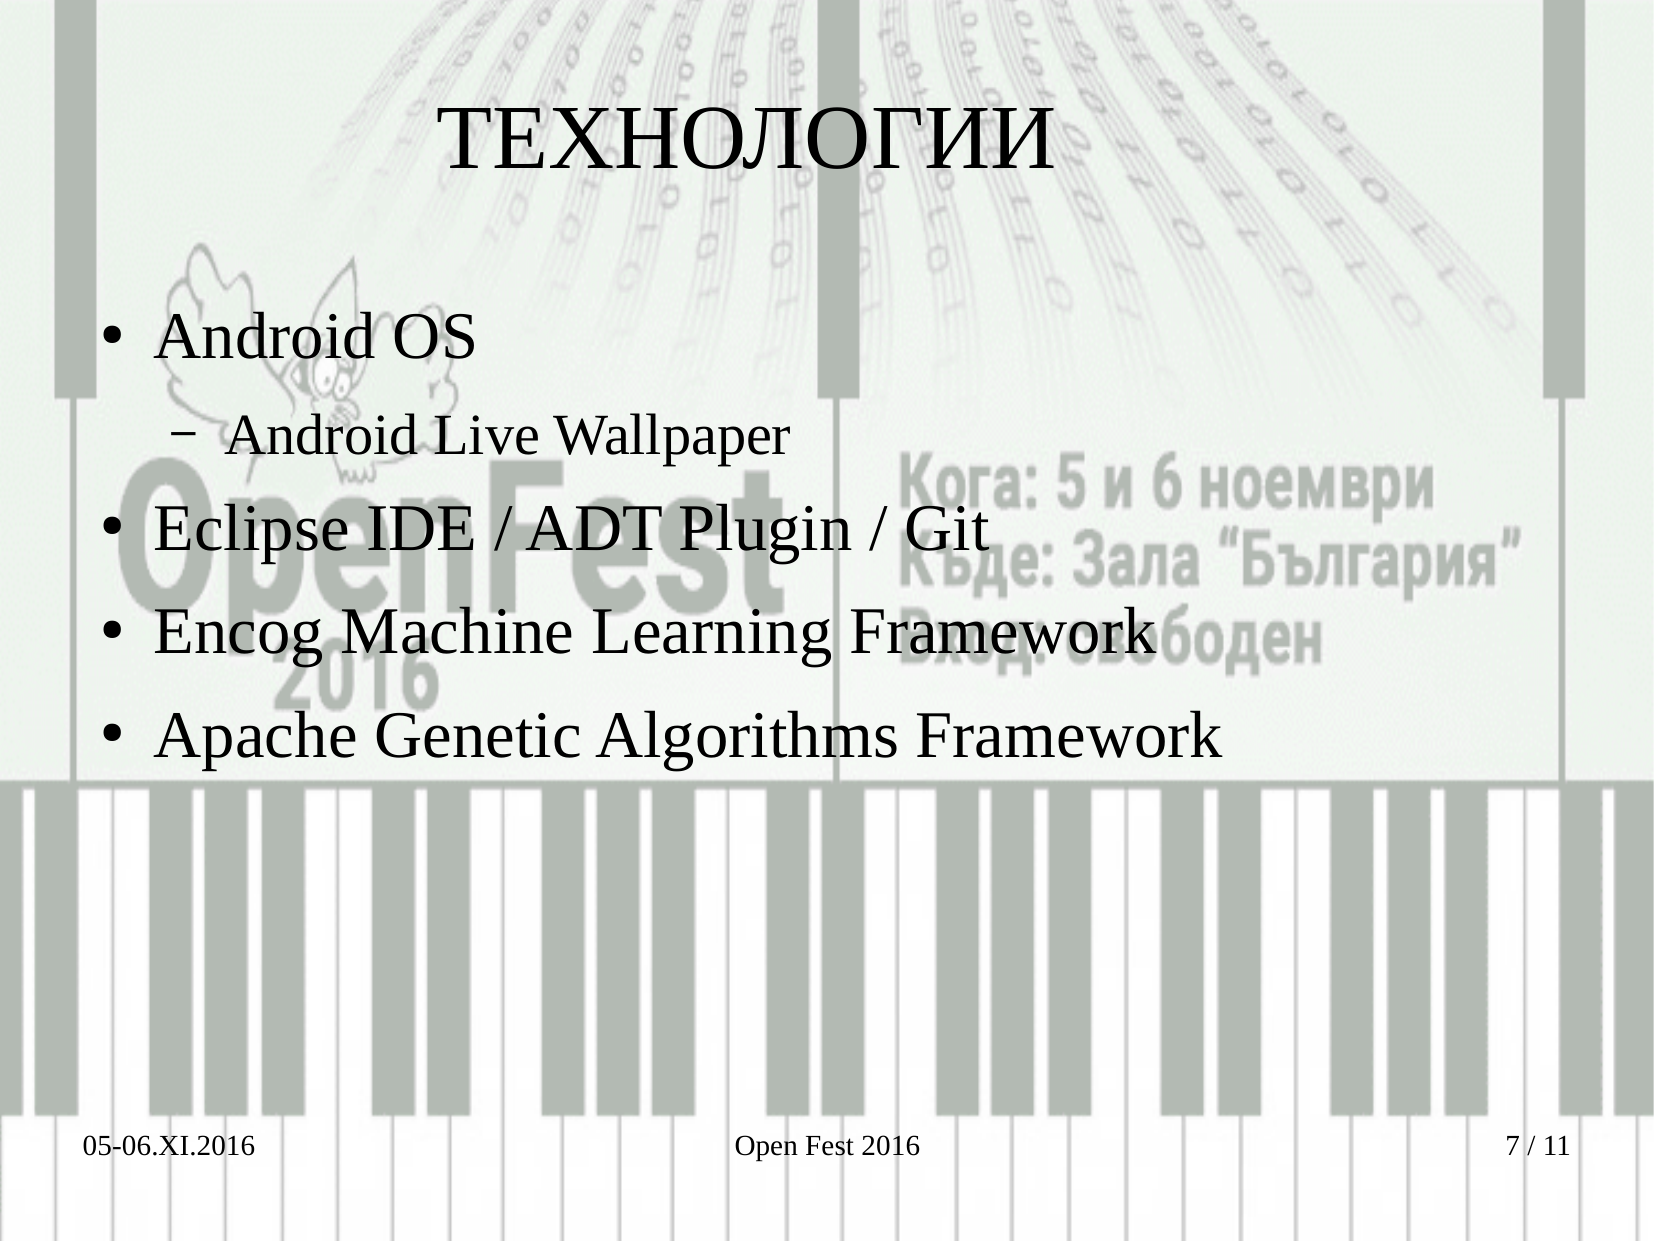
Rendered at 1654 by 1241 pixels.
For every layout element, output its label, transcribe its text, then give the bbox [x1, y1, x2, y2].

list Android OS Android Live Wallpaper Eclipse IDE / ADT Plugin / Git Encog Machine Learning Framework Apache Genetic Algorithms Framework [82, 299, 1571, 1019]
picture [0, 0, 1654, 1241]
title ТЕХНОЛОГИИ [82, 47, 1412, 229]
